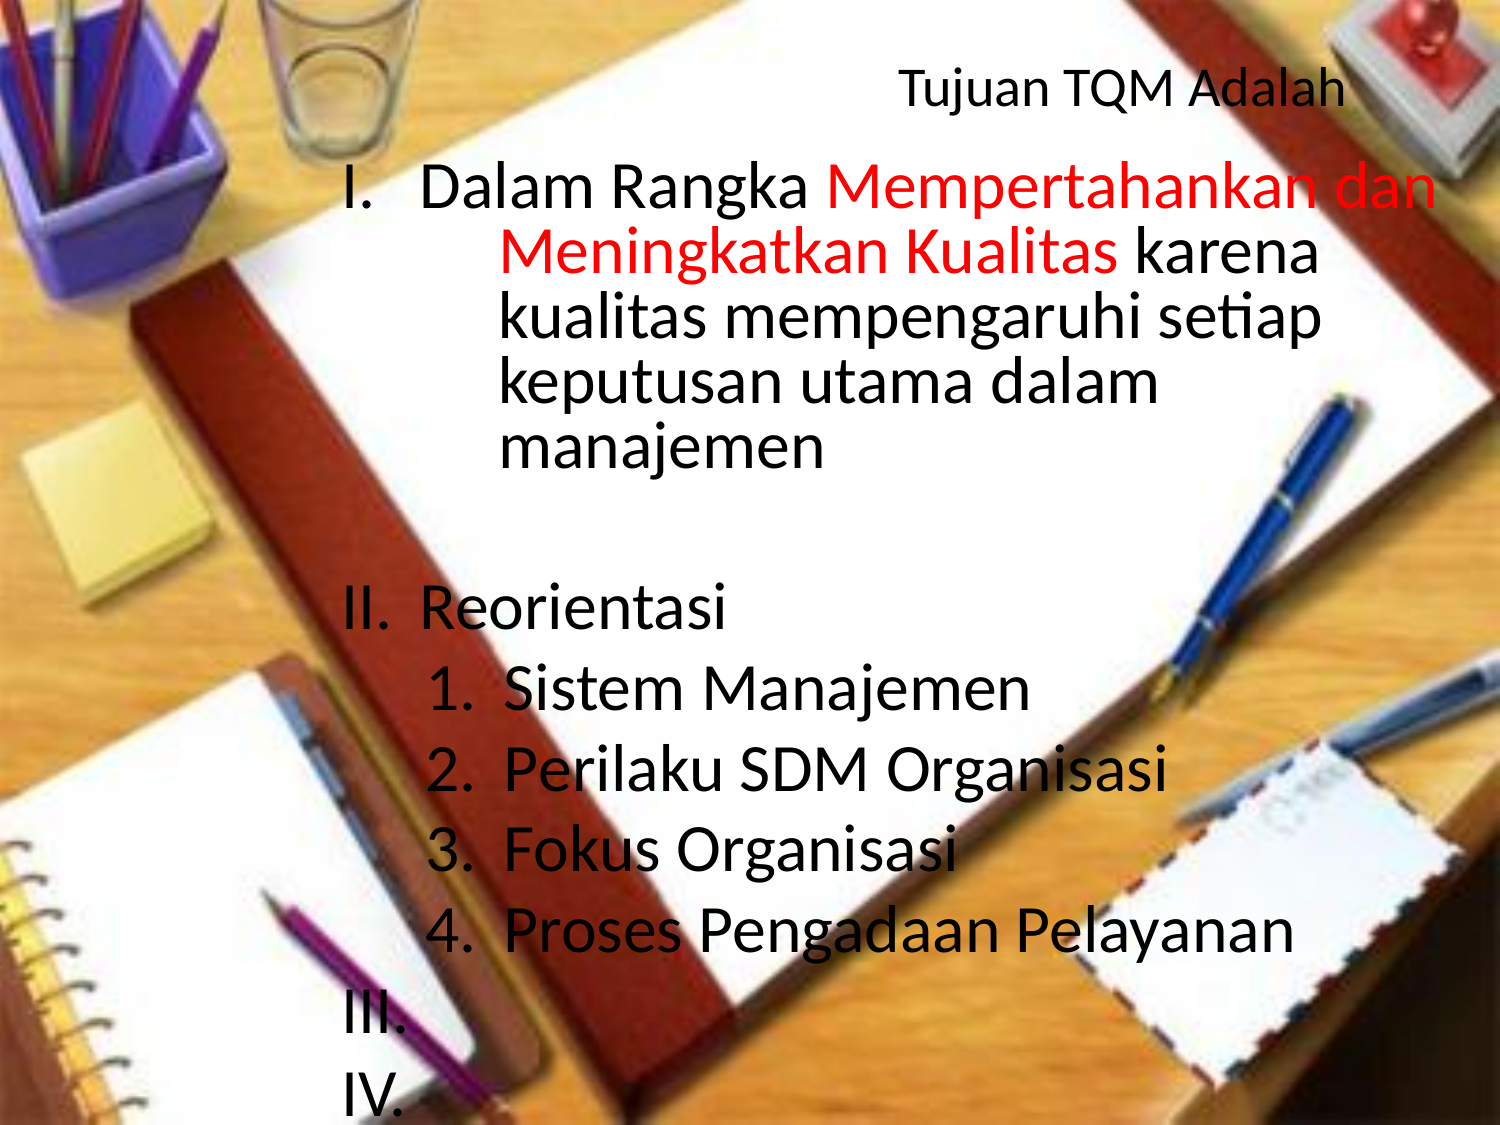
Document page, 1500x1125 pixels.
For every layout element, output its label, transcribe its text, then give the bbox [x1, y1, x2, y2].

list Dalam Rangka Mempertahankan dan Meningkatkan Kualitas karena kualitas mempengaruhi setiap keputusan utama dalam manajemen Reorientasi Sistem Manajemen Perilaku SDM Organisasi Fokus Organisasi Proses Pengadaan Pelayanan [301, 148, 1500, 977]
title Tujuan TQM Adalah [757, 42, 1500, 138]
